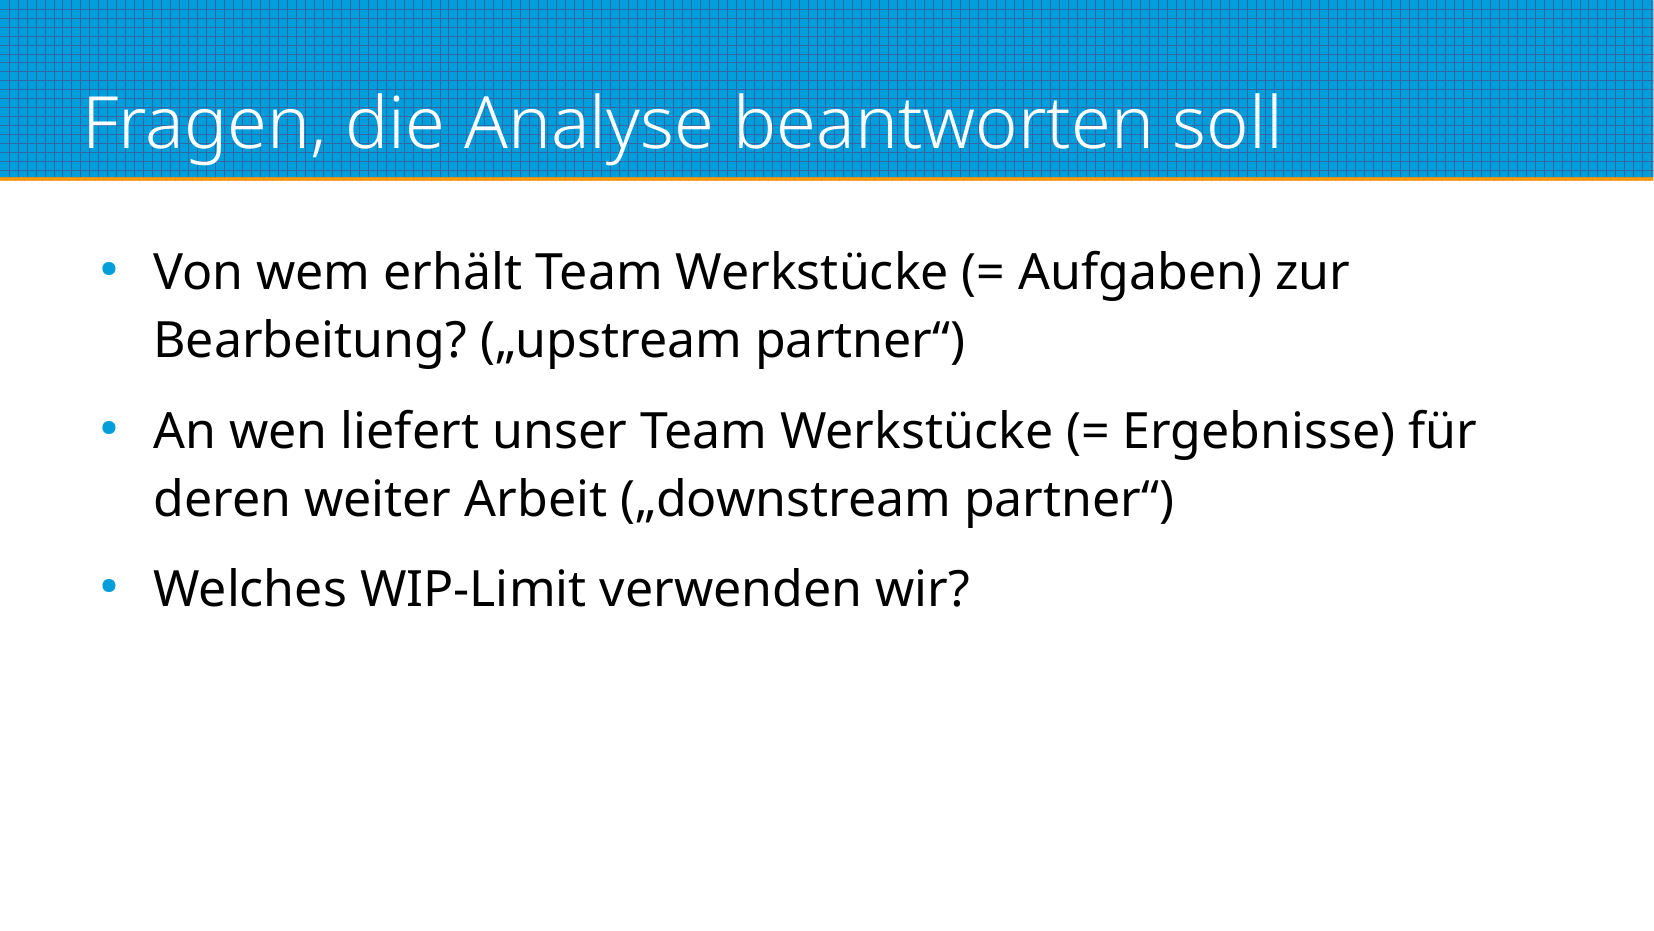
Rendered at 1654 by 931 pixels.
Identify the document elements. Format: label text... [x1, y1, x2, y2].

title Fragen, die Analyse beantworten soll [82, 14, 1571, 171]
list Von wem erhält Team Werkstücke (= Aufgaben) zur Bearbeitung? („upstream partner“) An wen liefert unser Team Werkstücke (= Ergebnisse) für deren weiter Arbeit („downstream partner“) Welches WIP-Limit verwenden wir? [82, 236, 1565, 811]
